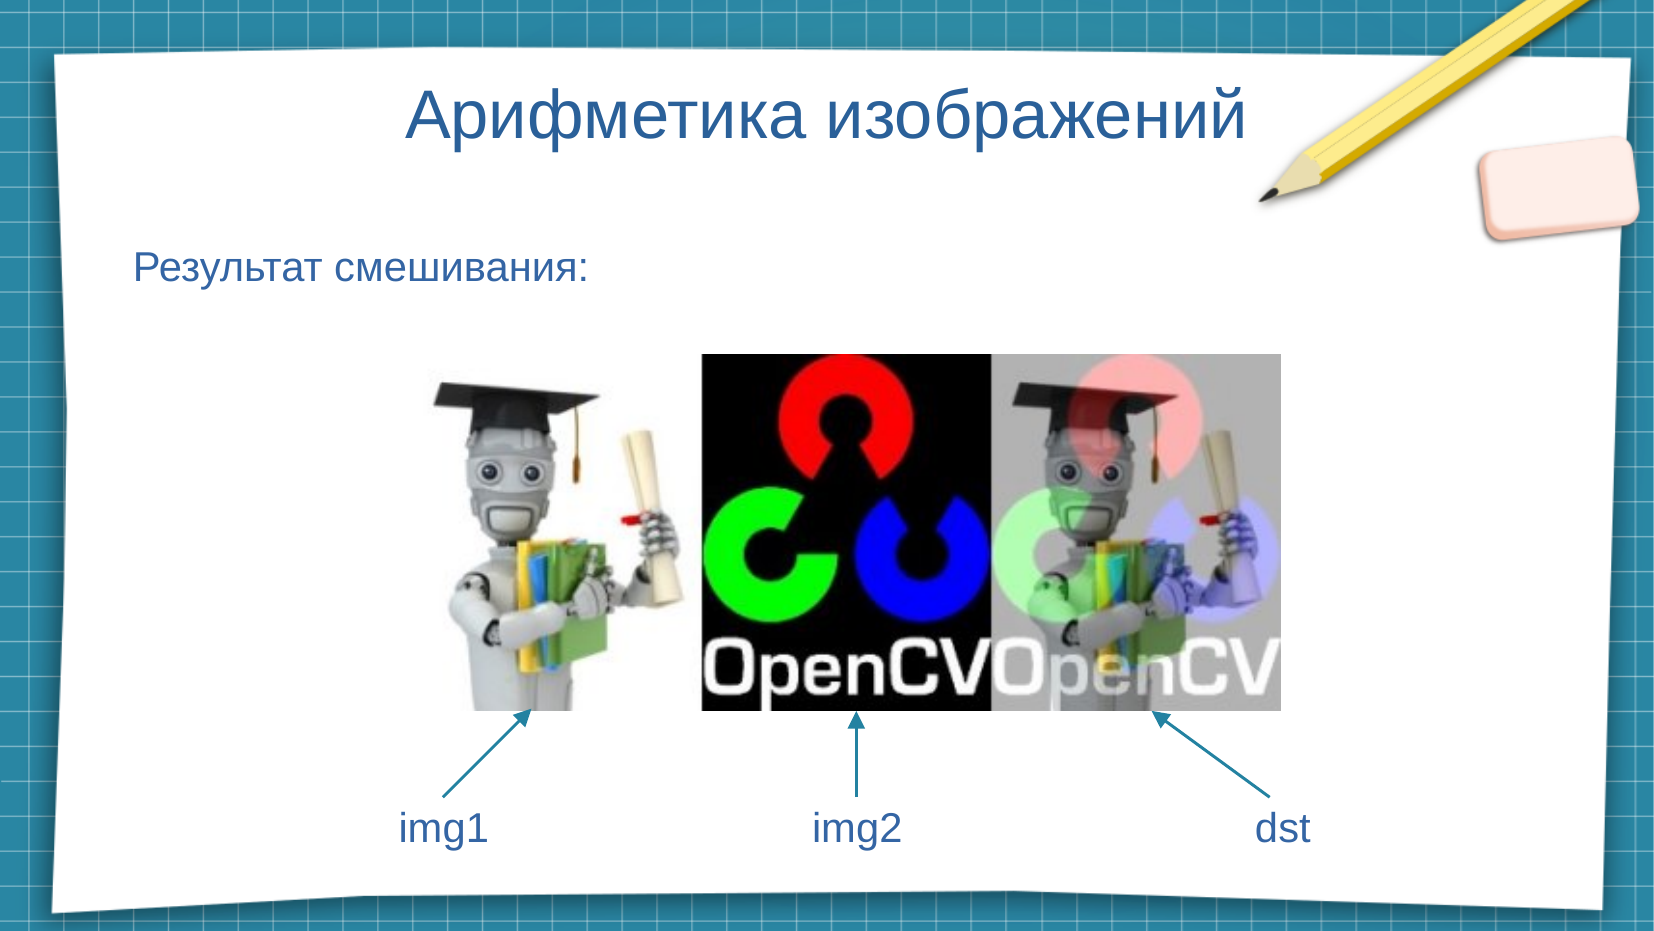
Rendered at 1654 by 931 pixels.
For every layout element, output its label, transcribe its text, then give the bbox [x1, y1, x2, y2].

text_box dst [1240, 797, 1326, 859]
text_box img2 [797, 797, 918, 859]
text_box img1 [383, 797, 504, 859]
picture [0, 0, 1654, 931]
title Арифметика изображений [82, 37, 1571, 193]
text_box Результат смешивания: [118, 236, 605, 298]
